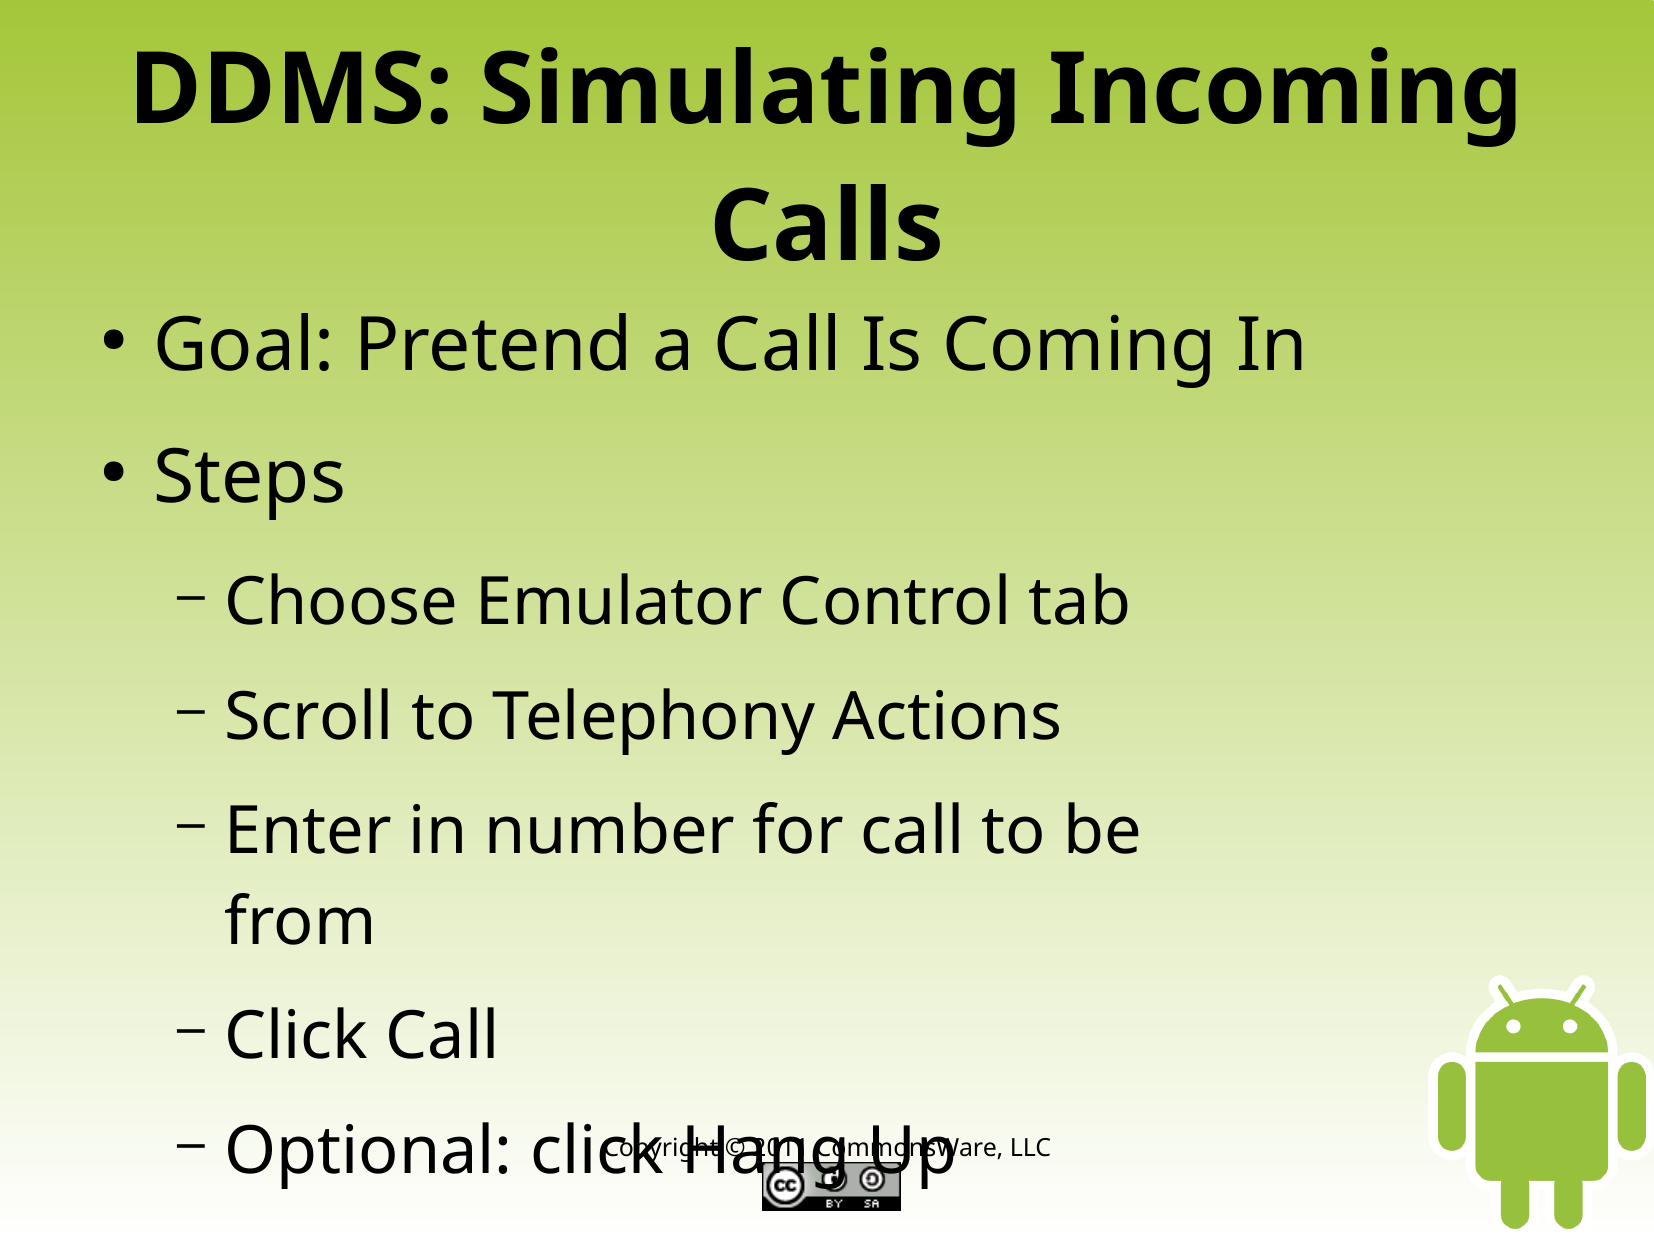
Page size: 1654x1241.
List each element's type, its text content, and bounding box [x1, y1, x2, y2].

picture [820, 1162, 838, 1169]
title DDMS: Simulating Incoming Calls [82, 49, 1571, 257]
picture [1428, 975, 1654, 1238]
picture [880, 1162, 901, 1168]
list Goal: Pretend a Call Is Coming In Steps Choose Emulator Control tab Scroll to Telephony Actions Enter in number for call to be from Click Call Optional: click Hang Up [82, 290, 1571, 1117]
picture [762, 1162, 901, 1211]
